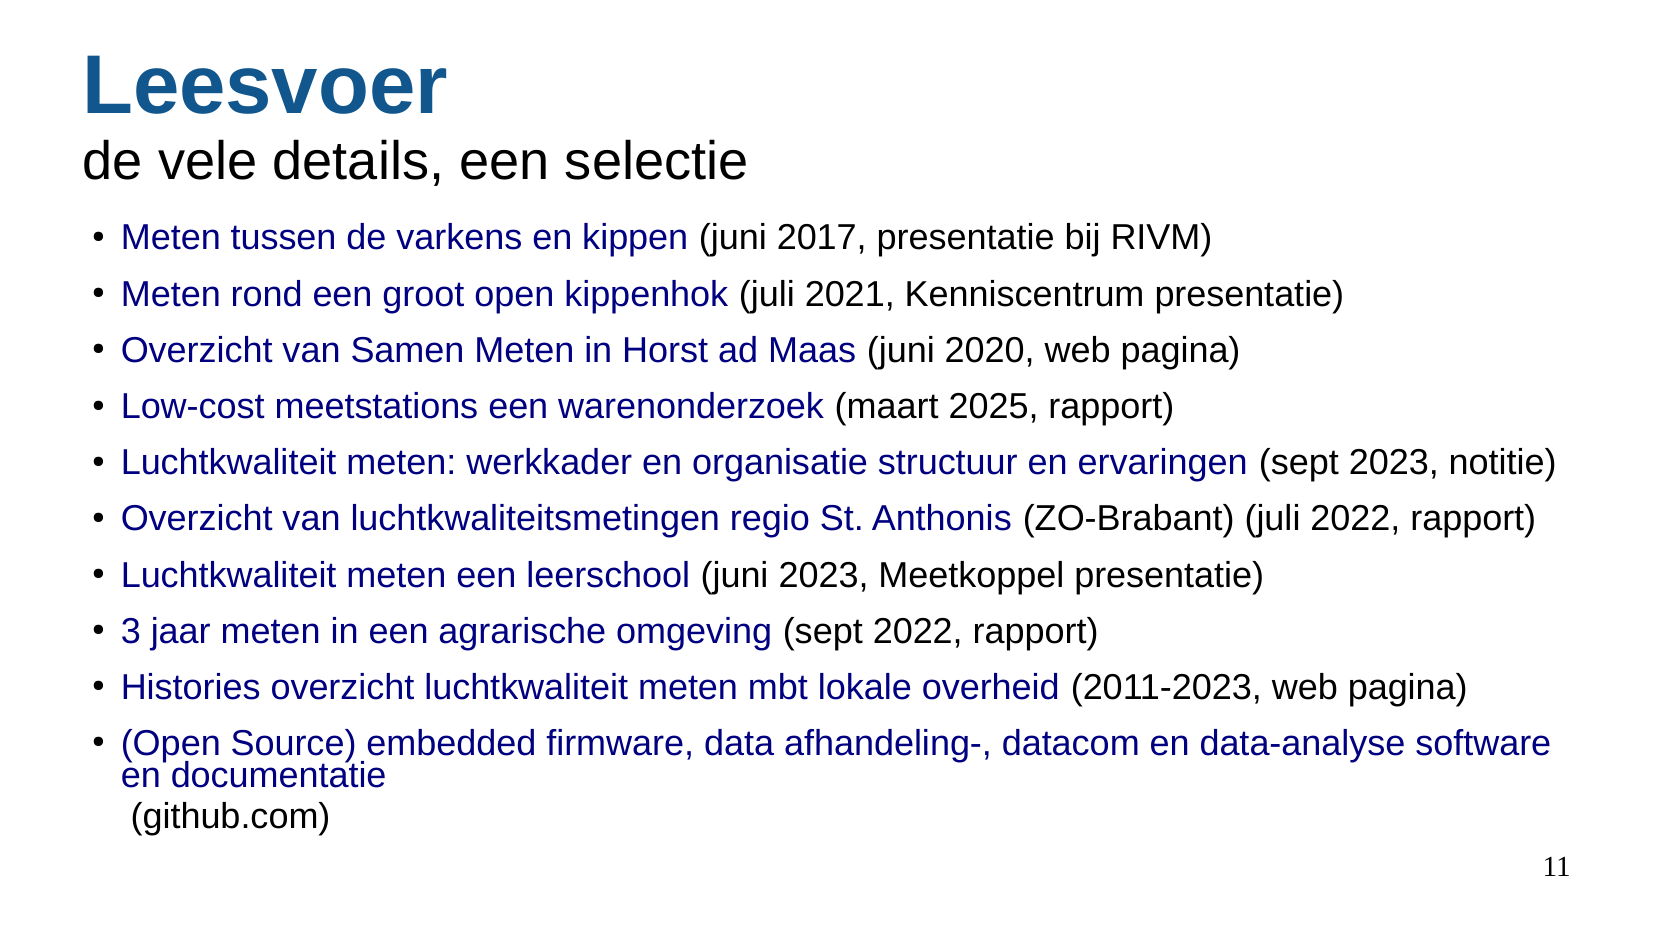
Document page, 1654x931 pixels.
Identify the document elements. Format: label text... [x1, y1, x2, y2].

title Leesvoer de vele details, een selectie [82, 37, 1571, 192]
list Meten tussen de varkens en kippen (juni 2017, presentatie bij RIVM) Meten rond een groot open kippenhok (juli 2021, Kenniscentrum presentatie) Overzicht van Samen Meten in Horst ad Maas (juni 2020, web pagina) Low-cost meetstations een warenonderzoek (maart 2025, rapport) Luchtkwaliteit meten: werkkader en organisatie structuur en ervaringen (sept 2023, notitie) Overzicht van luchtkwaliteitsmetingen regio St. Anthonis (ZO-Brabant) (juli 2022, rapport) Luchtkwaliteit meten een leerschool (juni 2023, Meetkoppel presentatie) 3 jaar meten in een agrarische omgeving (sept 2022, rapport) Histories overzicht luchtkwaliteit meten mbt lokale overheid (2011-2023, web pagina) (Open Source) embedded firmware, data afhandeling-, datacom en data-analyse software en documentatie (github.com) [82, 217, 1571, 857]
